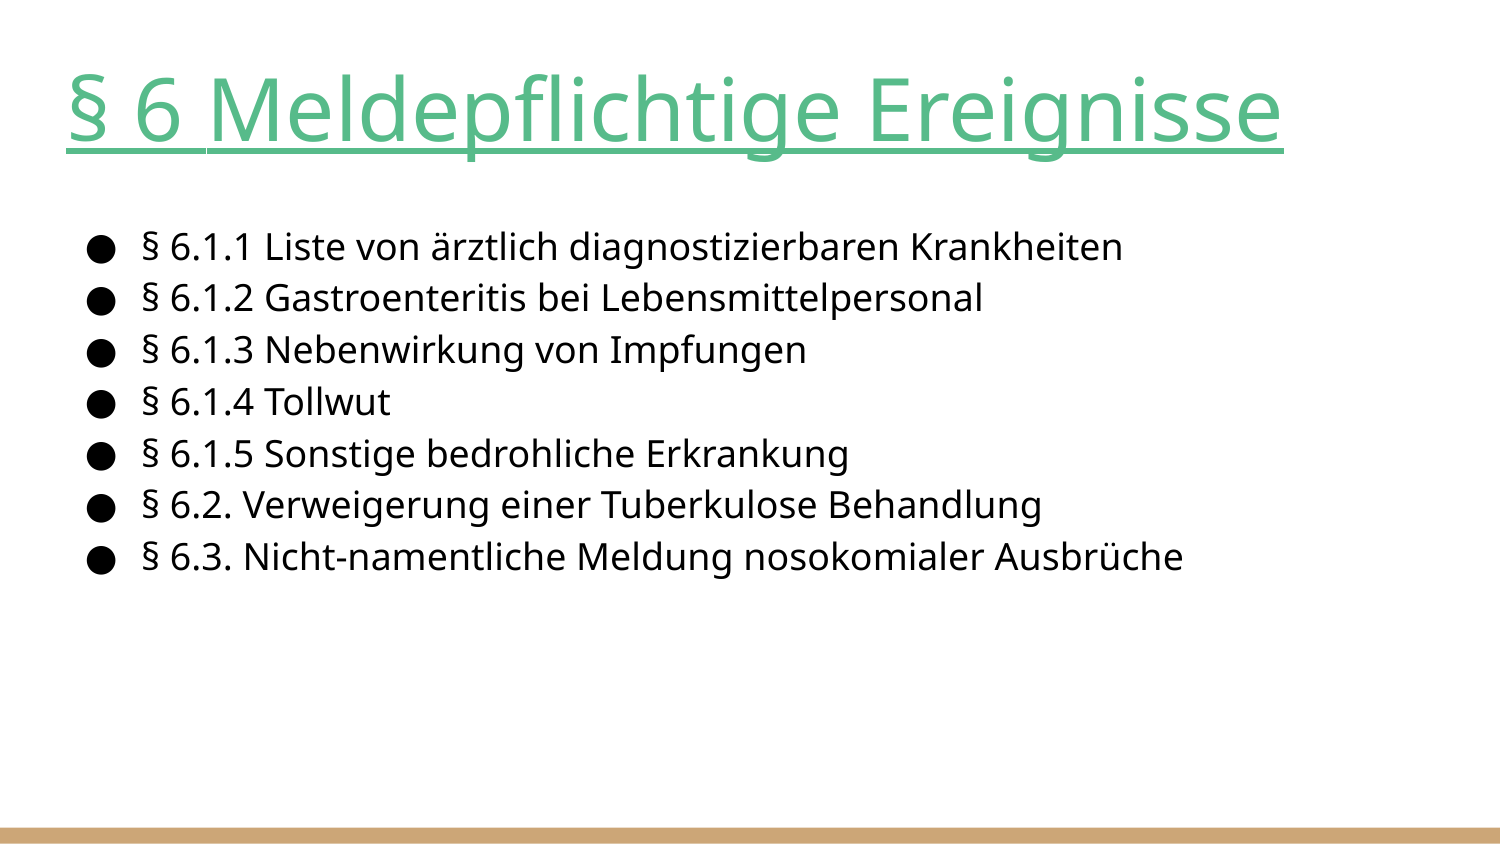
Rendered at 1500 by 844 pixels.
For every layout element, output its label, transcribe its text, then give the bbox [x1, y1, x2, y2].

title § 6 Meldepflichtige Ereignisse [51, 51, 1449, 189]
list § 6.1.1 Liste von ärztlich diagnostizierbaren Krankheiten § 6.1.2 Gastroenteritis bei Lebensmittelpersonal § 6.1.3 Nebenwirkung von Impfungen § 6.1.4 Tollwut § 6.1.5 Sonstige bedrohliche Erkrankung § 6.2. Verweigerung einer Tuberkulose Behandlung § 6.3. Nicht-namentliche Meldung nosokomialer Ausbrüche [51, 200, 1449, 752]
